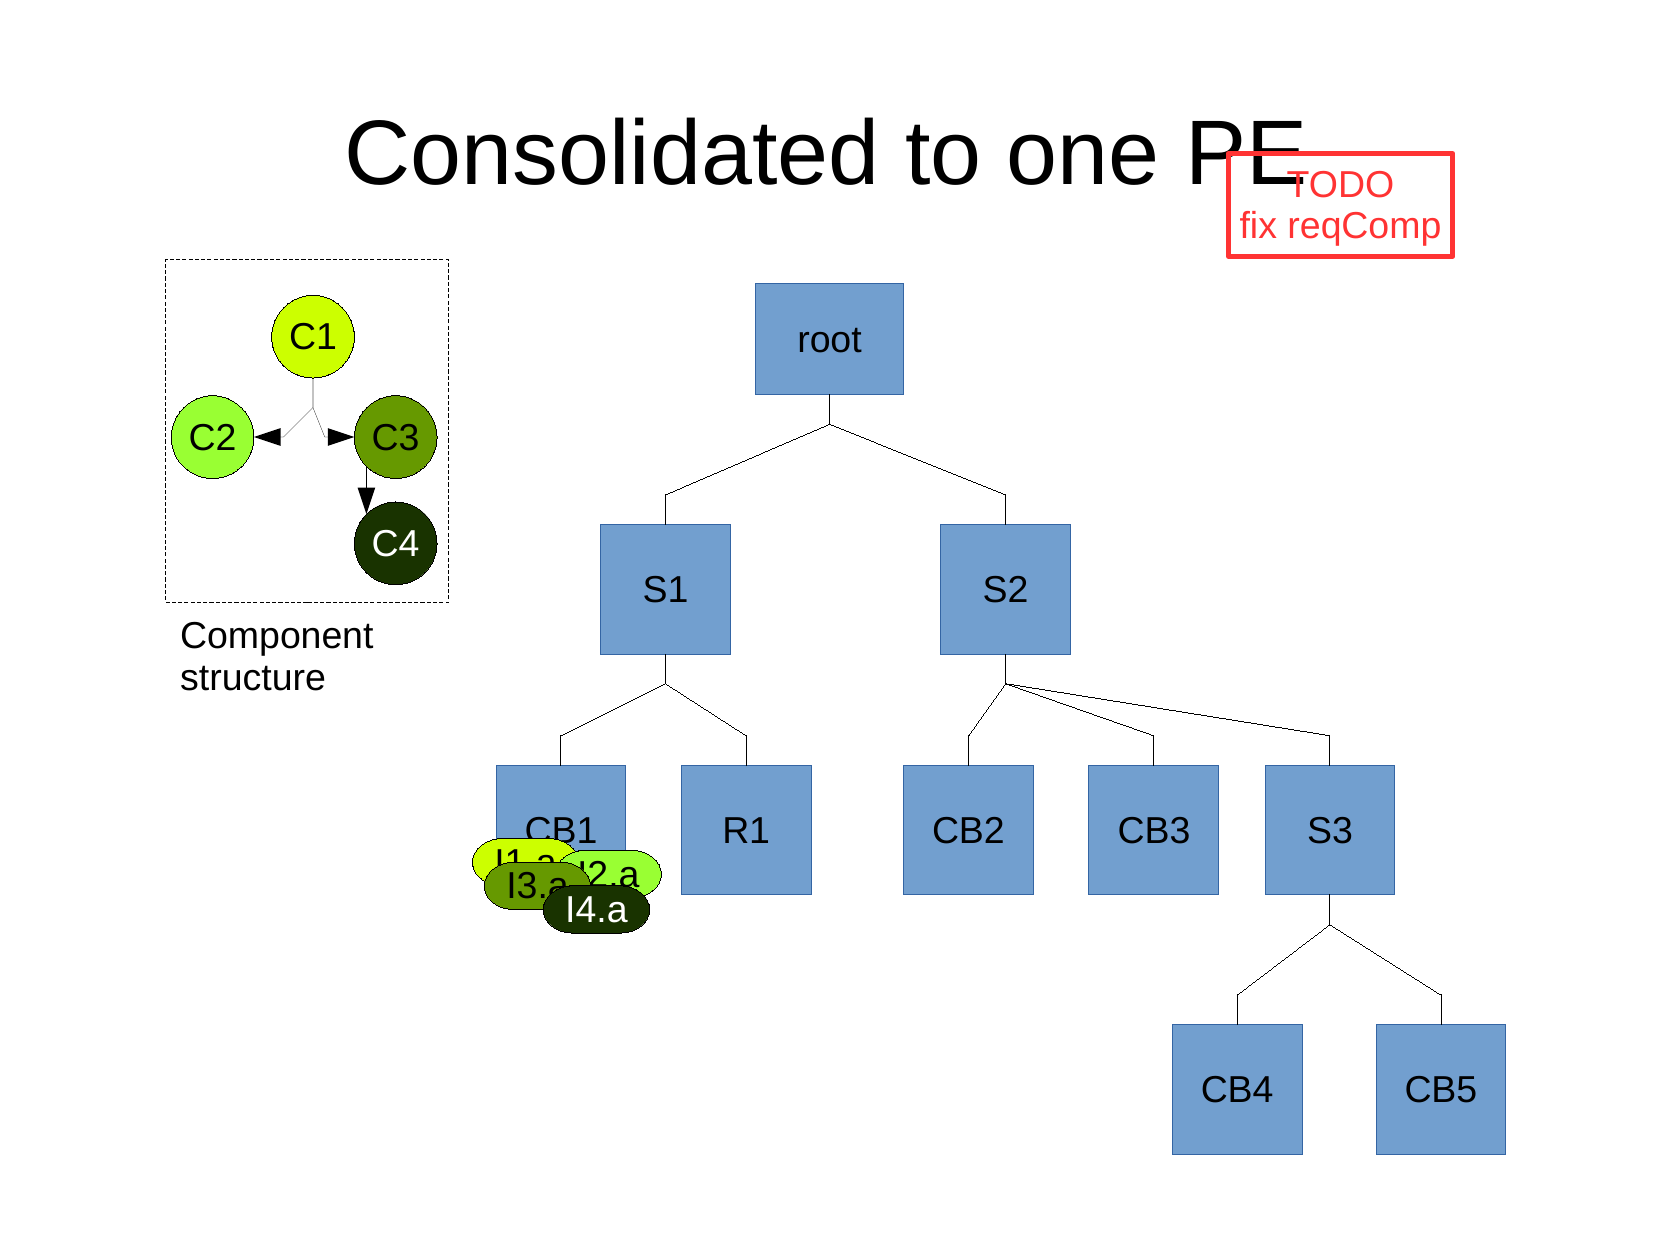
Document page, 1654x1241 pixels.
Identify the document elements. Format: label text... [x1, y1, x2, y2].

text_box I2.a [623, 877, 633, 885]
text_box R1 [681, 765, 812, 895]
text_box S3 [1265, 765, 1395, 895]
text_box CB3 [1088, 765, 1219, 895]
text_box CB1 [558, 820, 569, 828]
text_box I3.a [484, 862, 591, 910]
text_box CB5 [1376, 1024, 1506, 1155]
text_box CB1 [496, 765, 626, 851]
text_box S1 [600, 524, 731, 655]
text_box S2 [940, 524, 1071, 655]
text_box I2.a [559, 850, 662, 896]
text_box CB2 [903, 765, 1034, 895]
title Consolidated to one PE [82, 49, 1571, 257]
text_box Component structure [165, 606, 389, 706]
text_box root [755, 283, 904, 395]
text_box I1.a [472, 838, 576, 881]
text_box C2 [171, 395, 254, 479]
text_box C3 [354, 395, 438, 479]
text_box I4.a [543, 885, 650, 934]
text_box C4 [354, 501, 438, 585]
text_box C1 [271, 295, 355, 378]
text_box TODO fix reqComp [1228, 153, 1453, 257]
text_box CB1 [558, 831, 570, 840]
text_box CB4 [1172, 1024, 1303, 1155]
